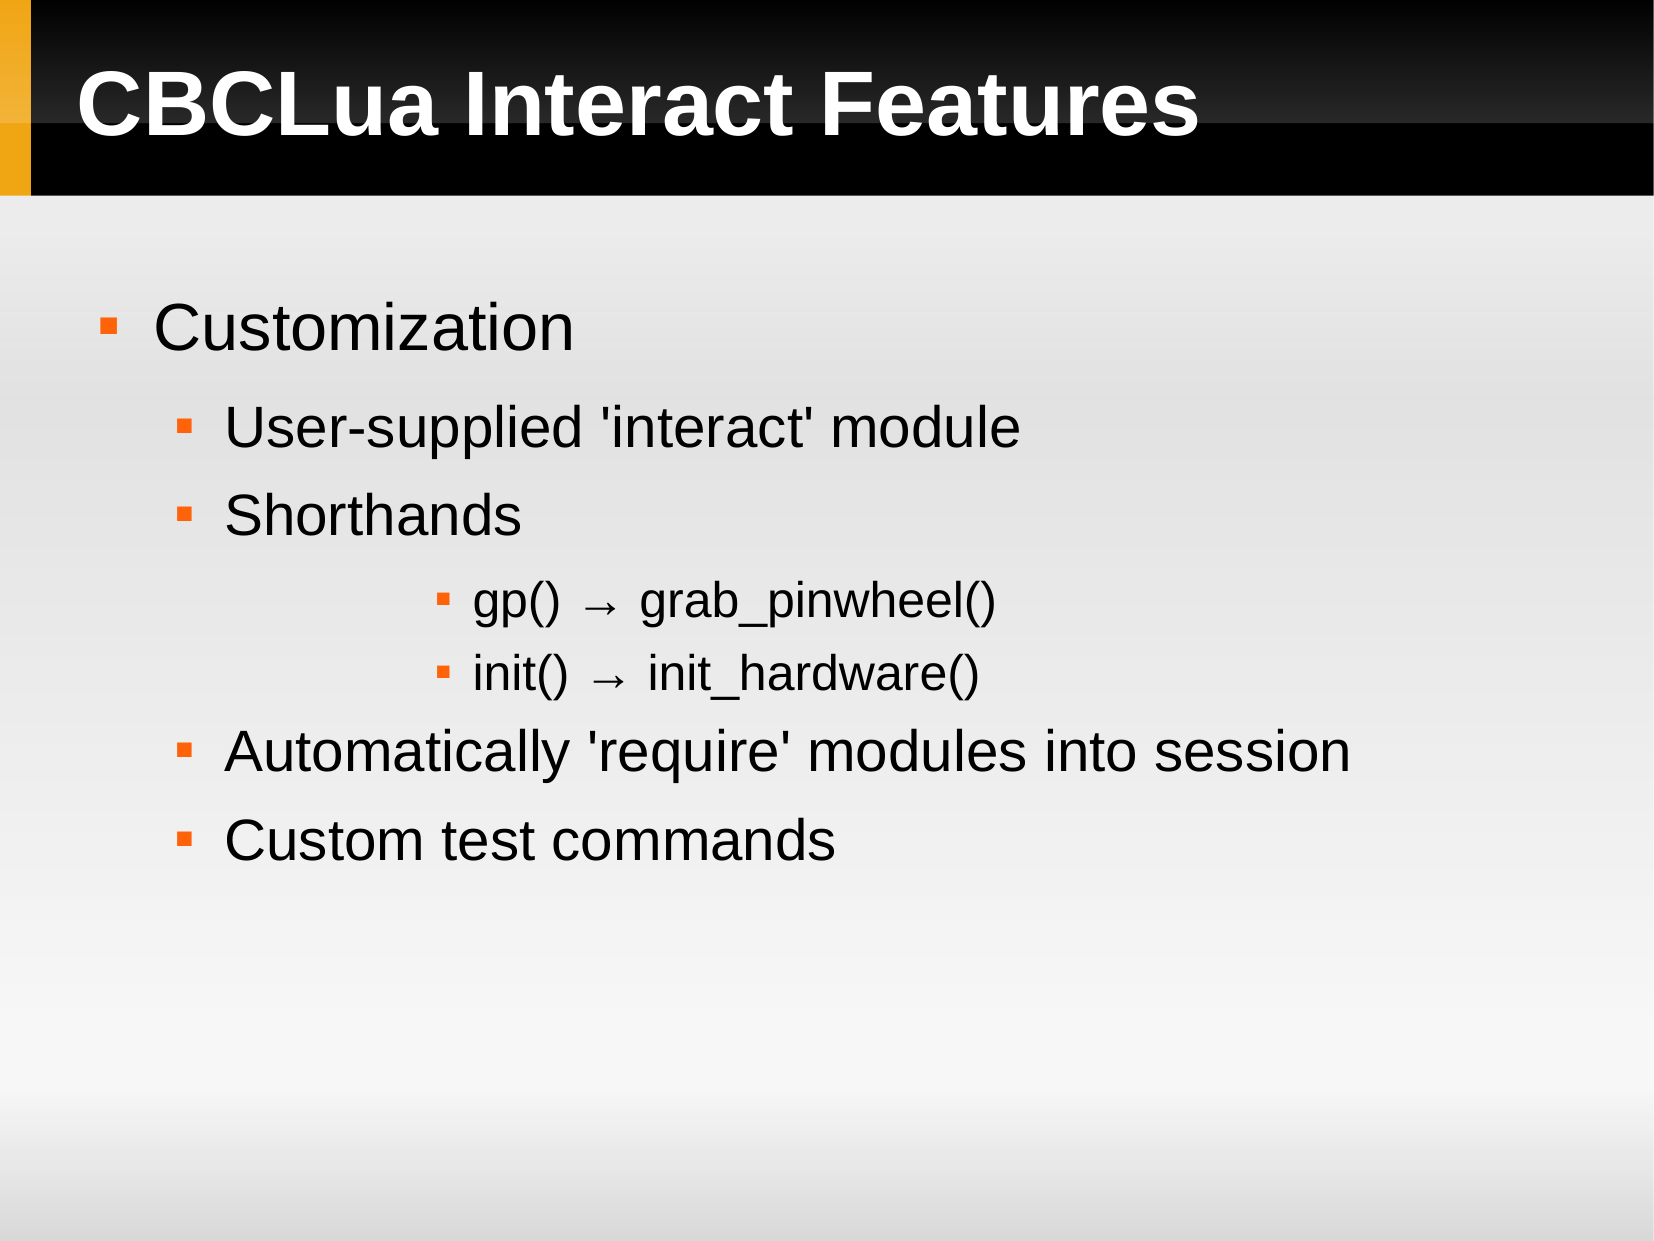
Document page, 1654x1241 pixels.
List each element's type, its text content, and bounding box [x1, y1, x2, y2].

title CBCLua Interact Features [76, 7, 1565, 200]
list Customization User-supplied 'interact' module Shorthands gp() → grab_pinwheel() init() → init_hardware() Automatically 'require' modules into session Custom test commands [82, 290, 1571, 1094]
picture [0, 0, 1654, 1241]
